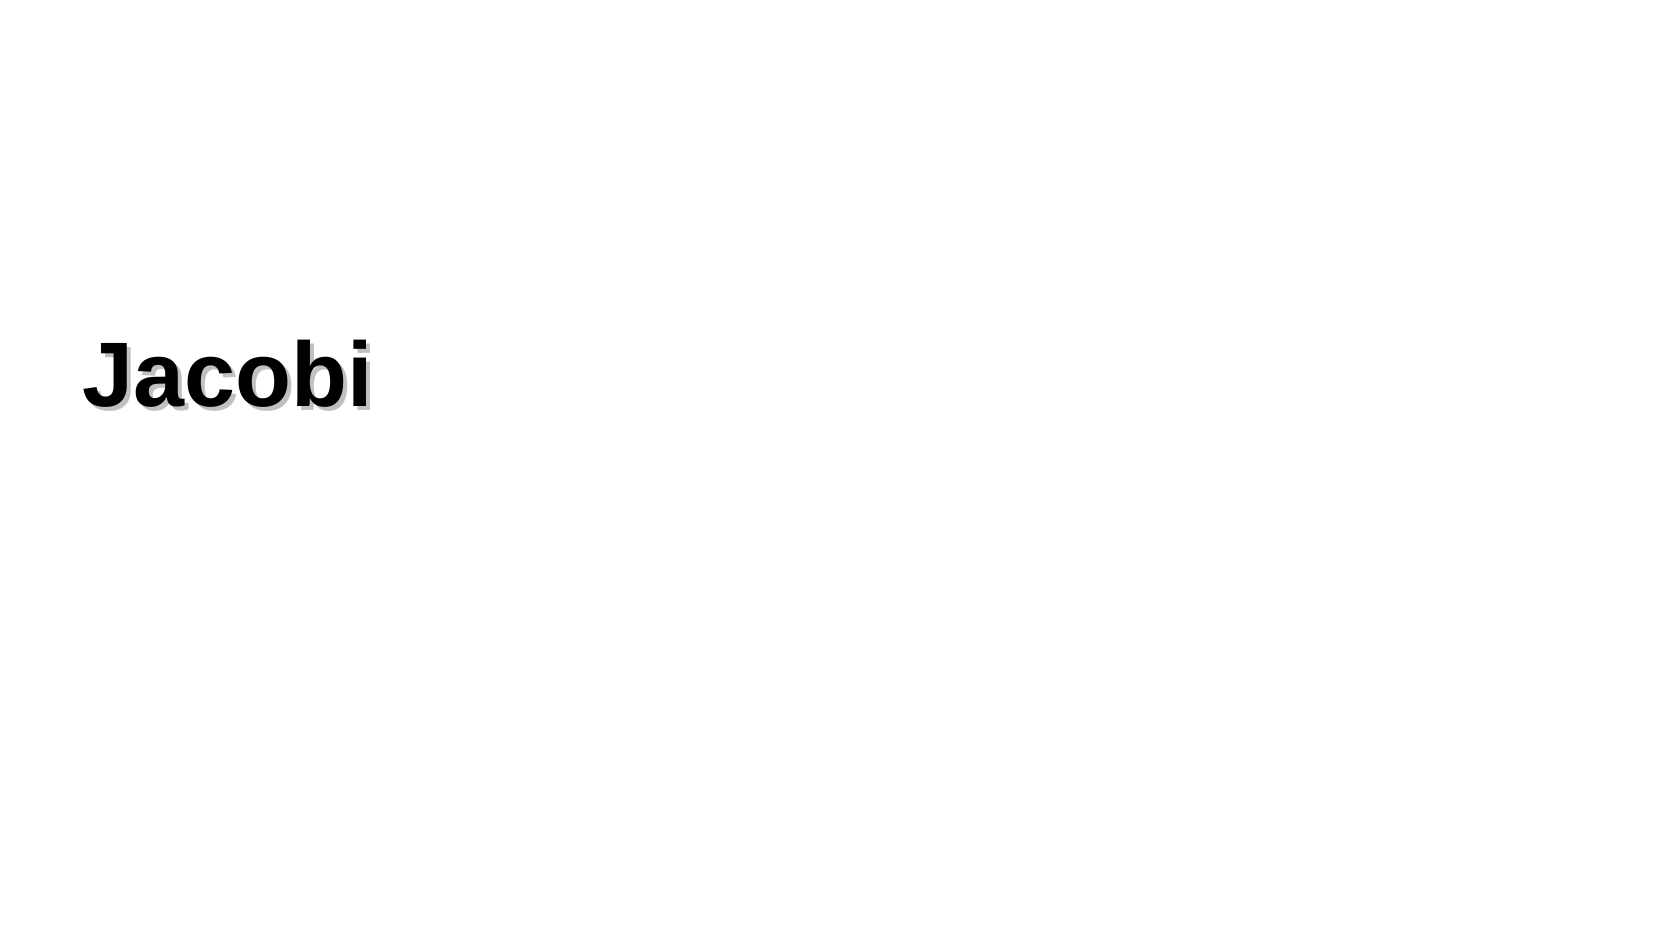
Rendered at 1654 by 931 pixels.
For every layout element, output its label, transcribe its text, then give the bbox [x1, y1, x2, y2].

title Jacobi [82, 296, 1571, 453]
